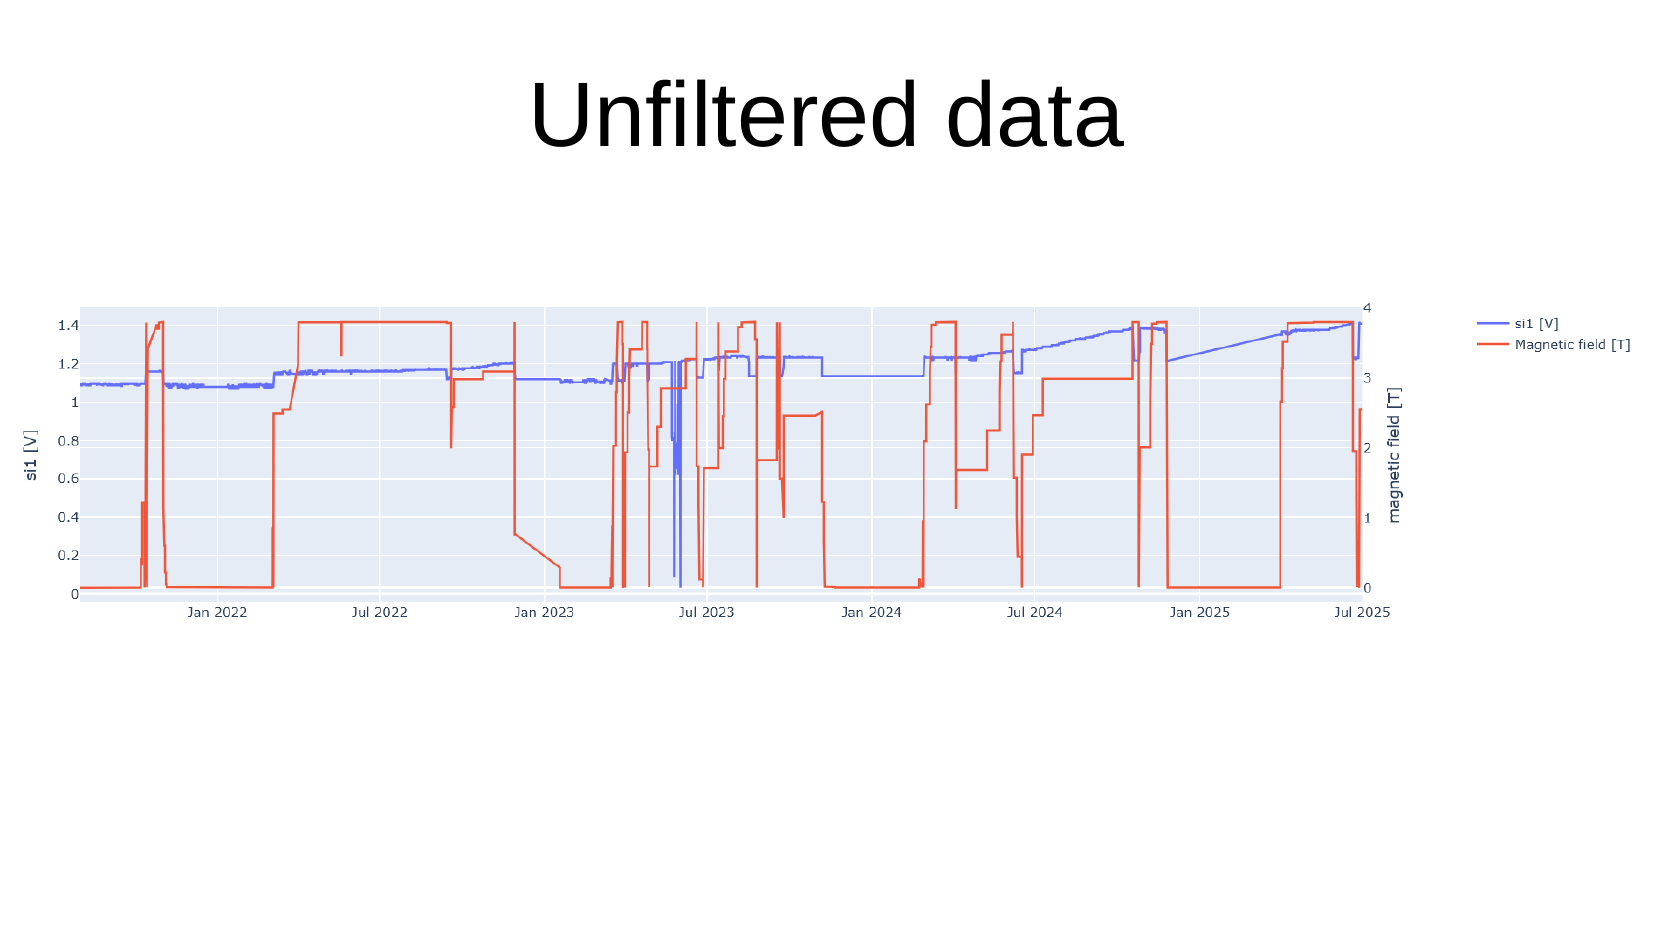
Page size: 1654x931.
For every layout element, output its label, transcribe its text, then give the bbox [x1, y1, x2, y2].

title Unfiltered data [82, 37, 1571, 193]
picture [3, 284, 1654, 649]
